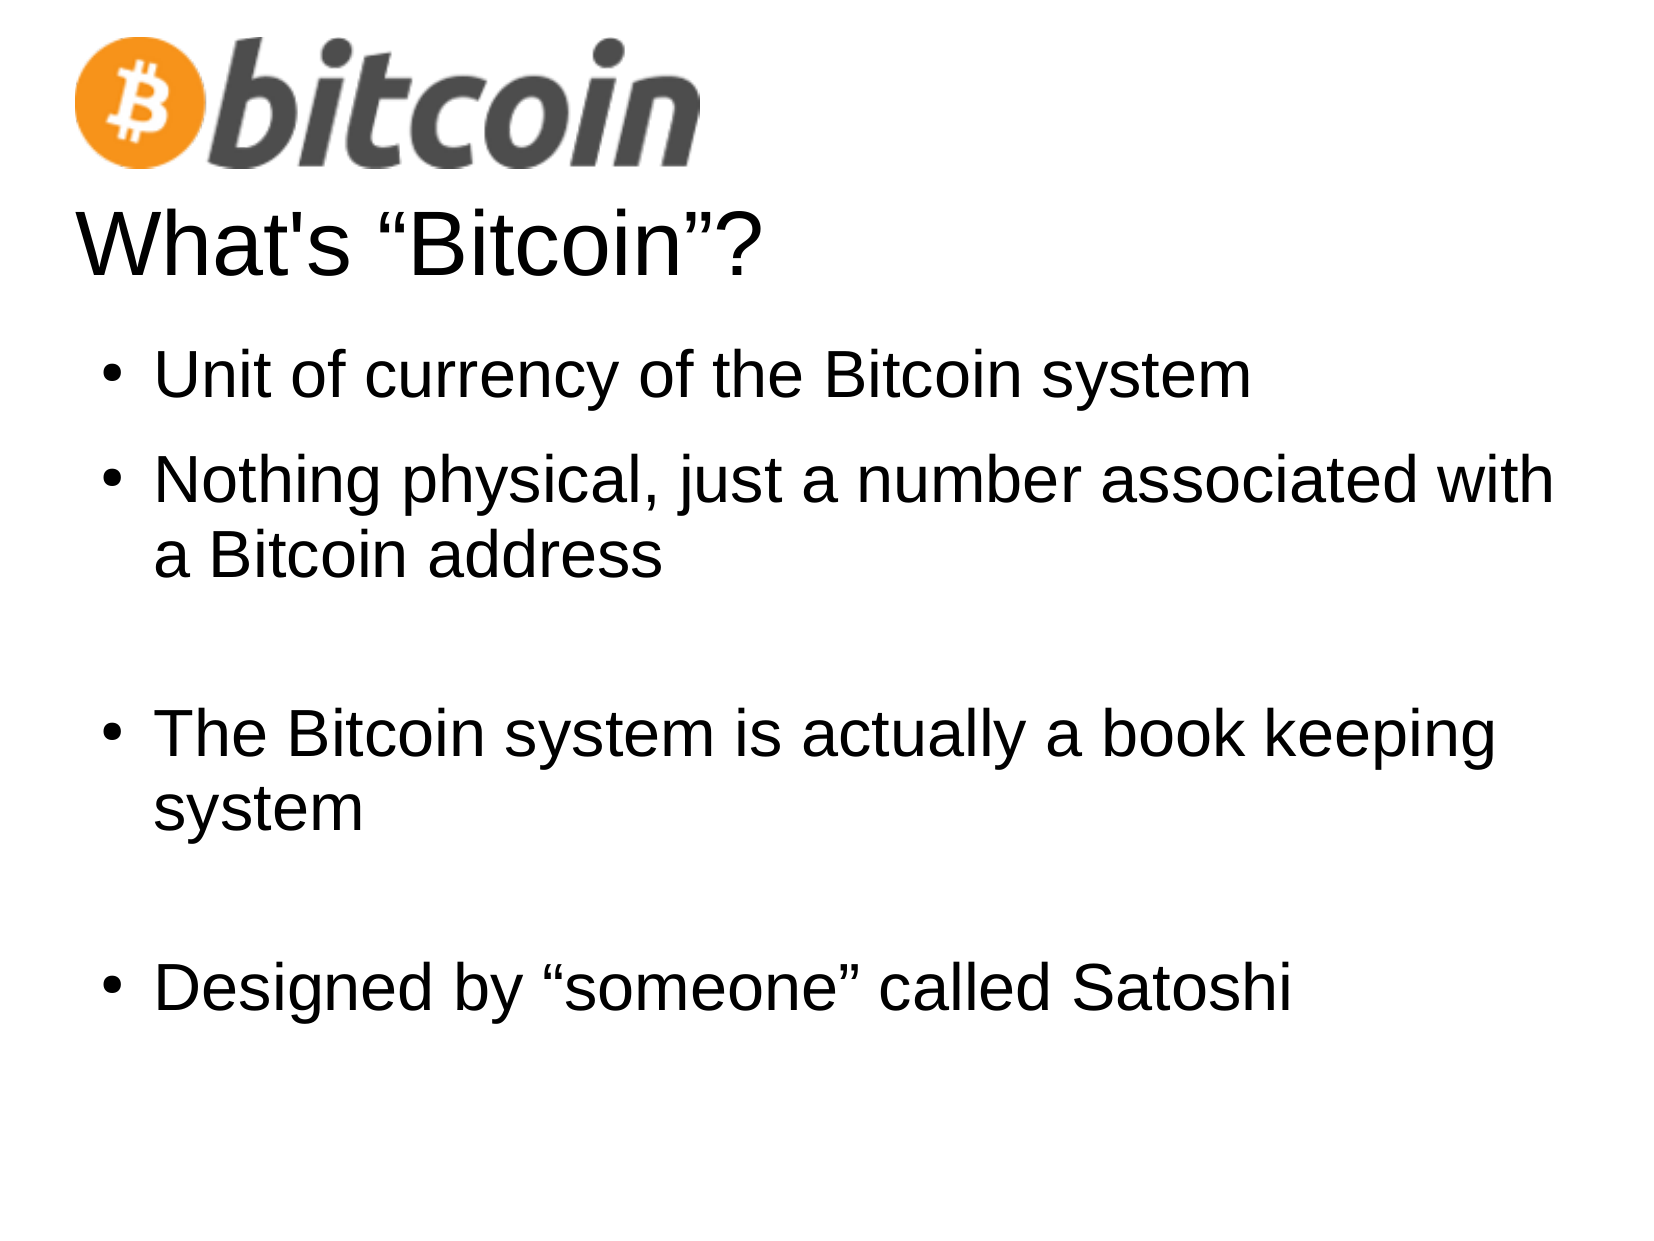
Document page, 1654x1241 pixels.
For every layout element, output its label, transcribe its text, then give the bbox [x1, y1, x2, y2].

title What's “Bitcoin”? [75, 150, 1571, 338]
list Unit of currency of the Bitcoin system Nothing physical, just a number associated with a Bitcoin address The Bitcoin system is actually a book keeping system Designed by “someone” called Satoshi [82, 337, 1571, 1109]
picture [75, 37, 700, 150]
